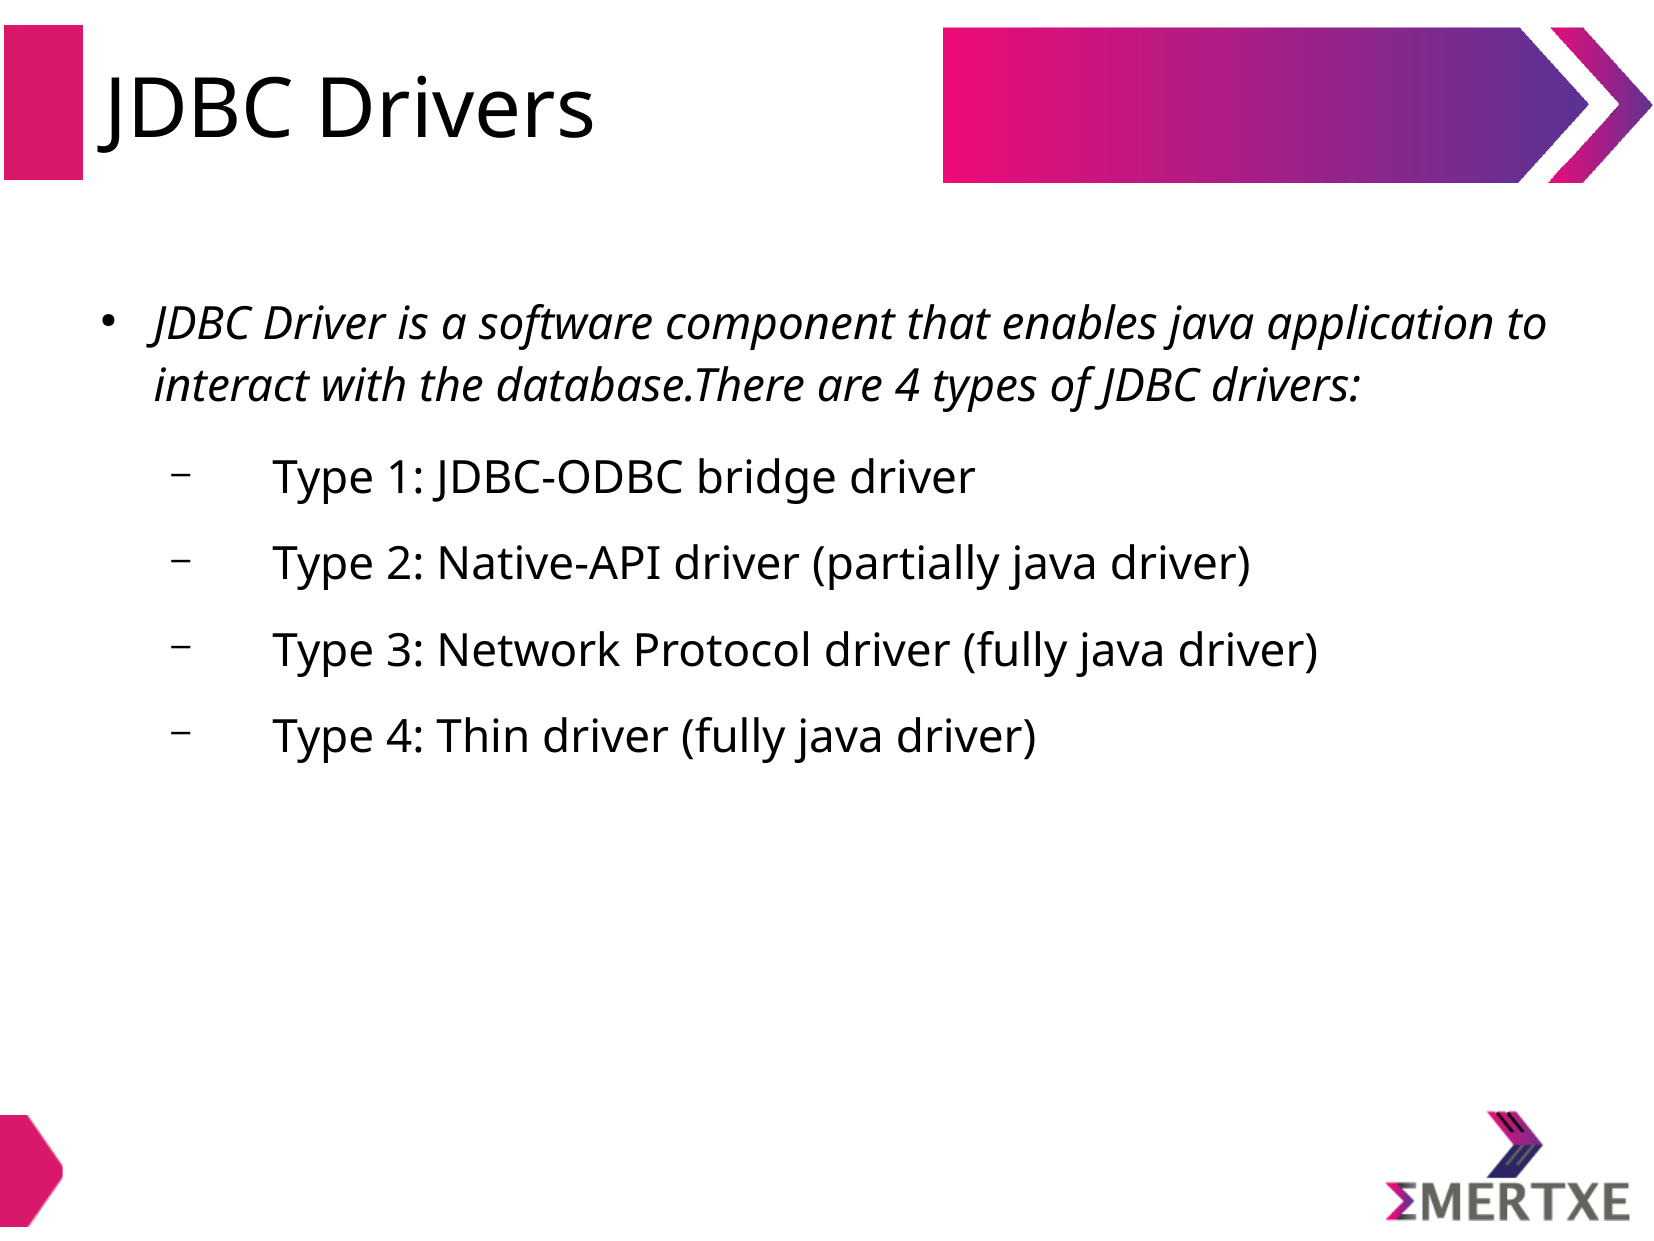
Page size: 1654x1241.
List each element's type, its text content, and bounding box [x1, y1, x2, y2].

title JDBC Drivers [82, 2, 1571, 210]
picture [1571, 27, 1653, 183]
picture [1385, 1107, 1631, 1221]
list JDBC Driver is a software component that enables java application to interact with the database.There are 4 types of JDBC drivers: Type 1: JDBC-ODBC bridge driver Type 2: Native-API driver (partially java driver) Type 3: Network Protocol driver (fully java driver) Type 4: Thin driver (fully java driver) [82, 290, 1571, 1010]
